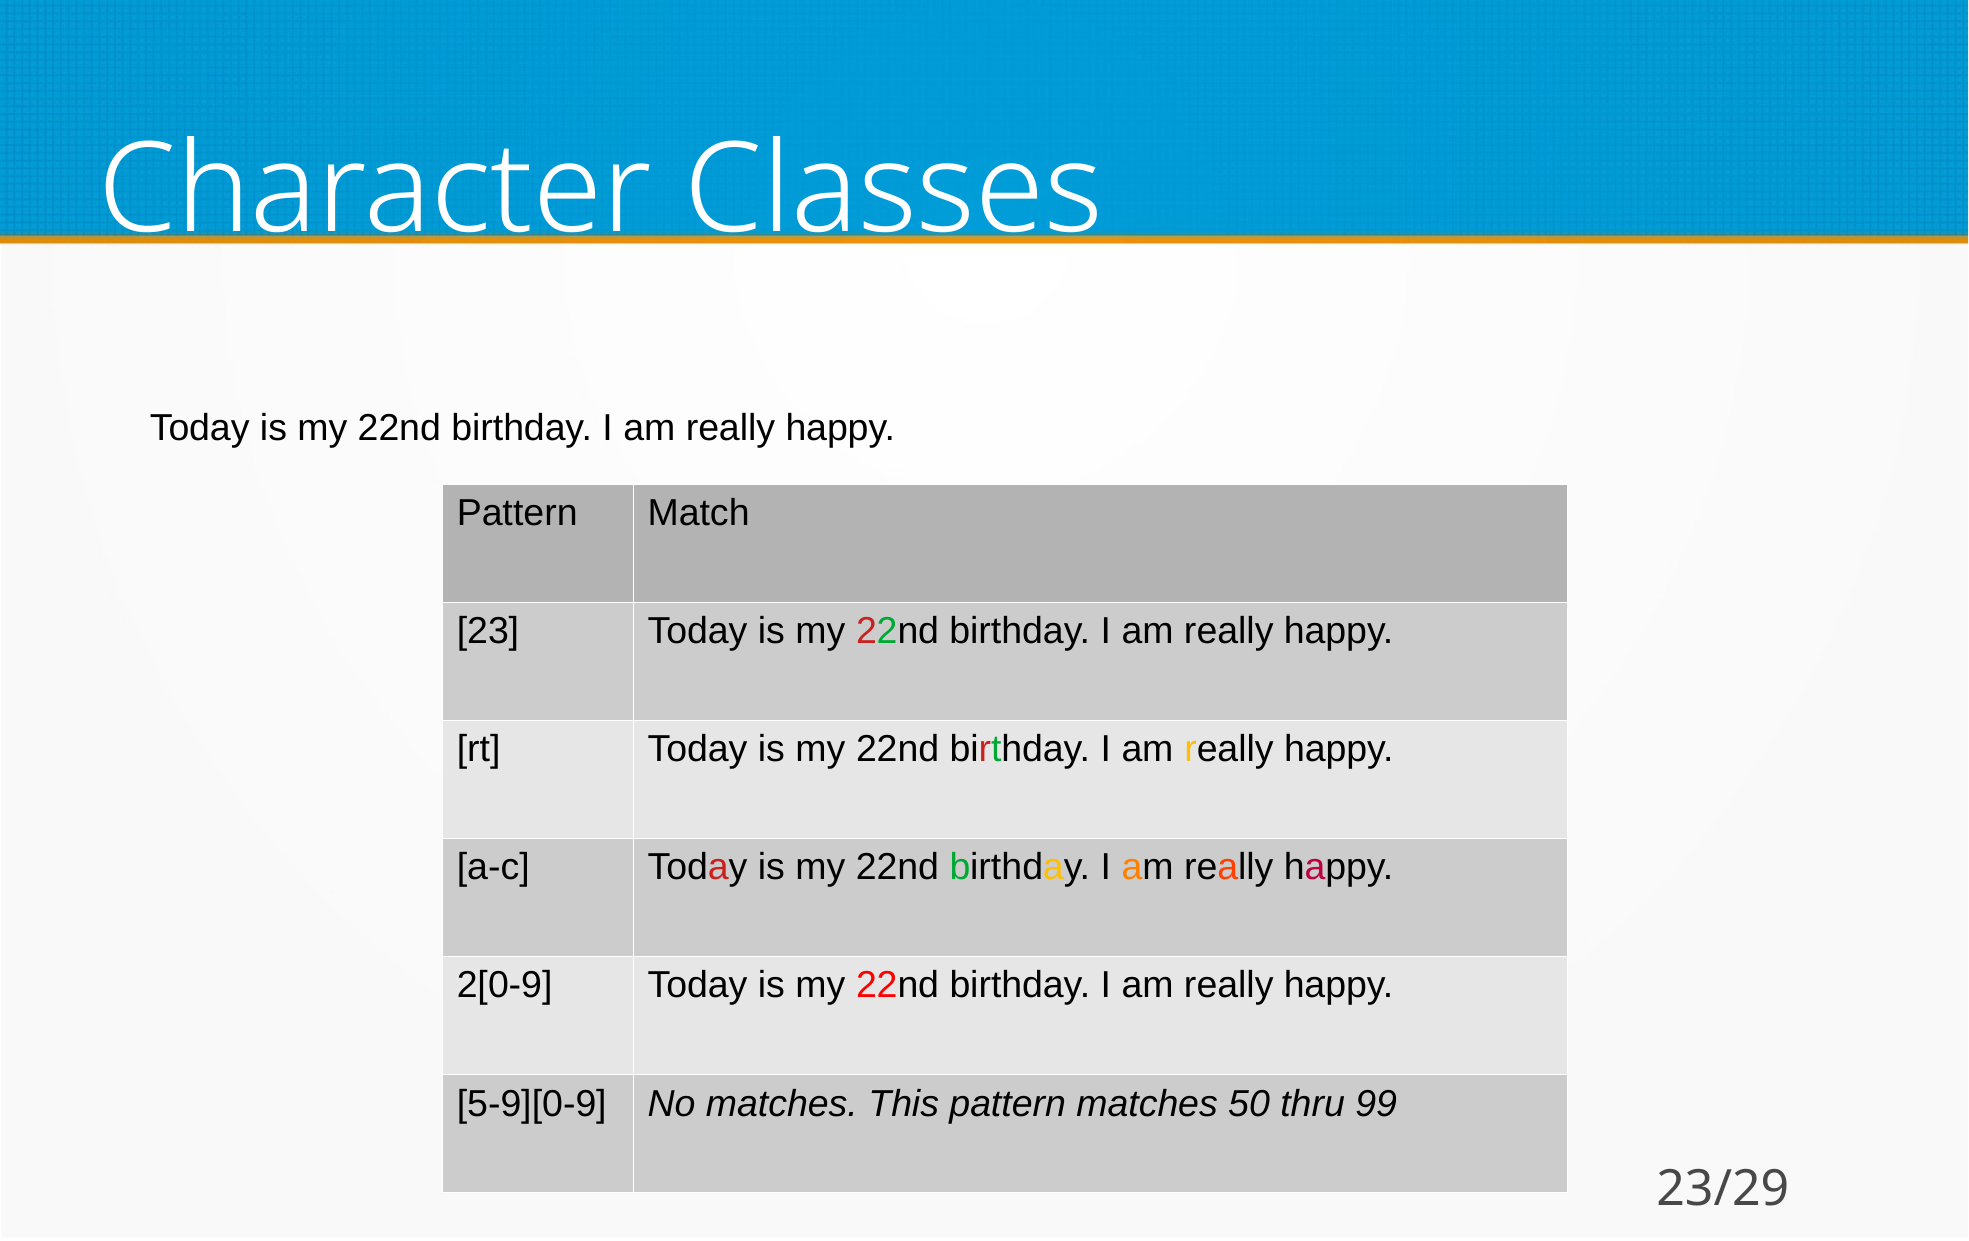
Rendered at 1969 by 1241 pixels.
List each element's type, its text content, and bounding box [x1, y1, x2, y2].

table_cell [rt] [443, 721, 633, 838]
table_cell No matches. This pattern matches 50 thru 99 [634, 1075, 1567, 1192]
table_cell [23] [443, 603, 633, 720]
table_header Match [634, 485, 1567, 602]
table_cell [a-c] [443, 839, 633, 956]
picture [0, 233, 1969, 1241]
table_cell Today is my 22nd birthday. I am really happy. [634, 839, 1567, 956]
table_cell 2[0-9] [443, 957, 633, 1074]
table_cell [5-9][0-9] [443, 1075, 633, 1192]
table_header Pattern [443, 485, 633, 602]
table_cell Today is my 22nd birthday. I am really happy. [634, 603, 1567, 720]
text_box Today is my 22nd birthday. I am really happy. [135, 315, 961, 498]
title Character Classes [98, 49, 1870, 257]
table_cell Today is my 22nd birthday. I am really happy. [634, 957, 1567, 1074]
table_cell Today is my 22nd birthday. I am really happy. [634, 721, 1567, 838]
